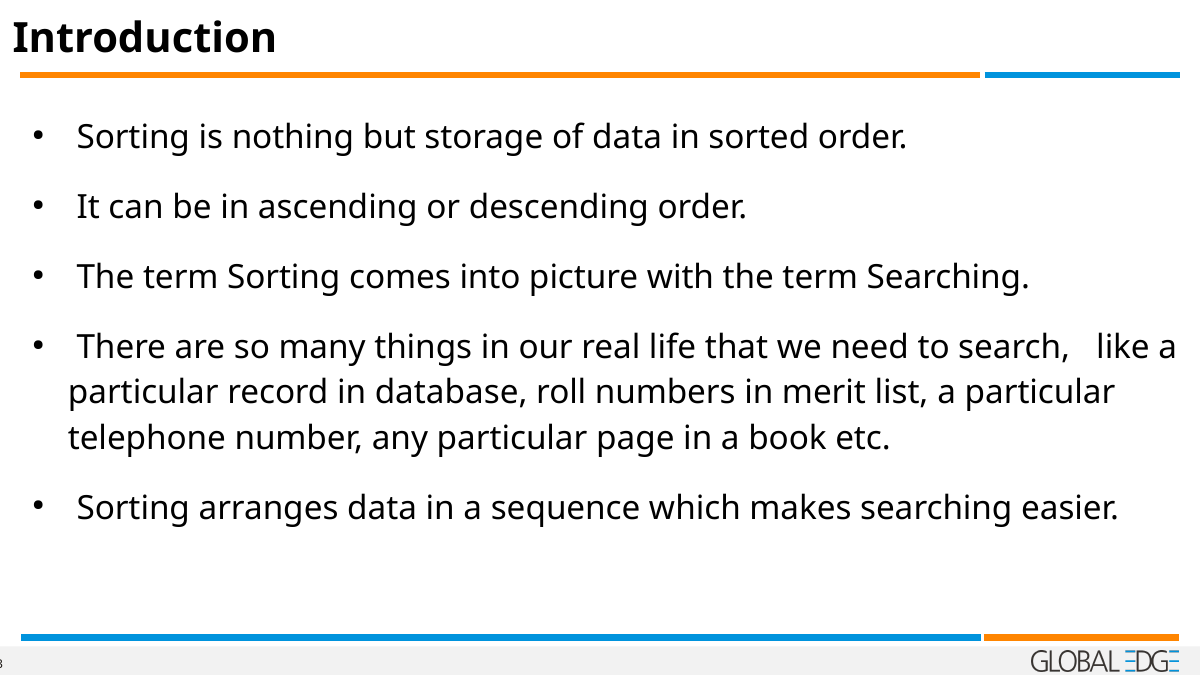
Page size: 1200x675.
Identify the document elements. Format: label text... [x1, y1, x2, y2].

picture [1031, 650, 1179, 672]
text_box Sorting is nothing but storage of data in sorted order. It can be in ascending or descending order. The term Sorting comes into picture with the term Searching. There are so many things in our real life that we need to search, like a particular record in database, roll numbers in merit list, a particular telephone number, any particular page in a book etc. Sorting arranges data in a sequence which makes searching easier. [17, 105, 1196, 532]
title Introduction [12, 9, 1088, 63]
text_box [13, 23, 1102, 169]
